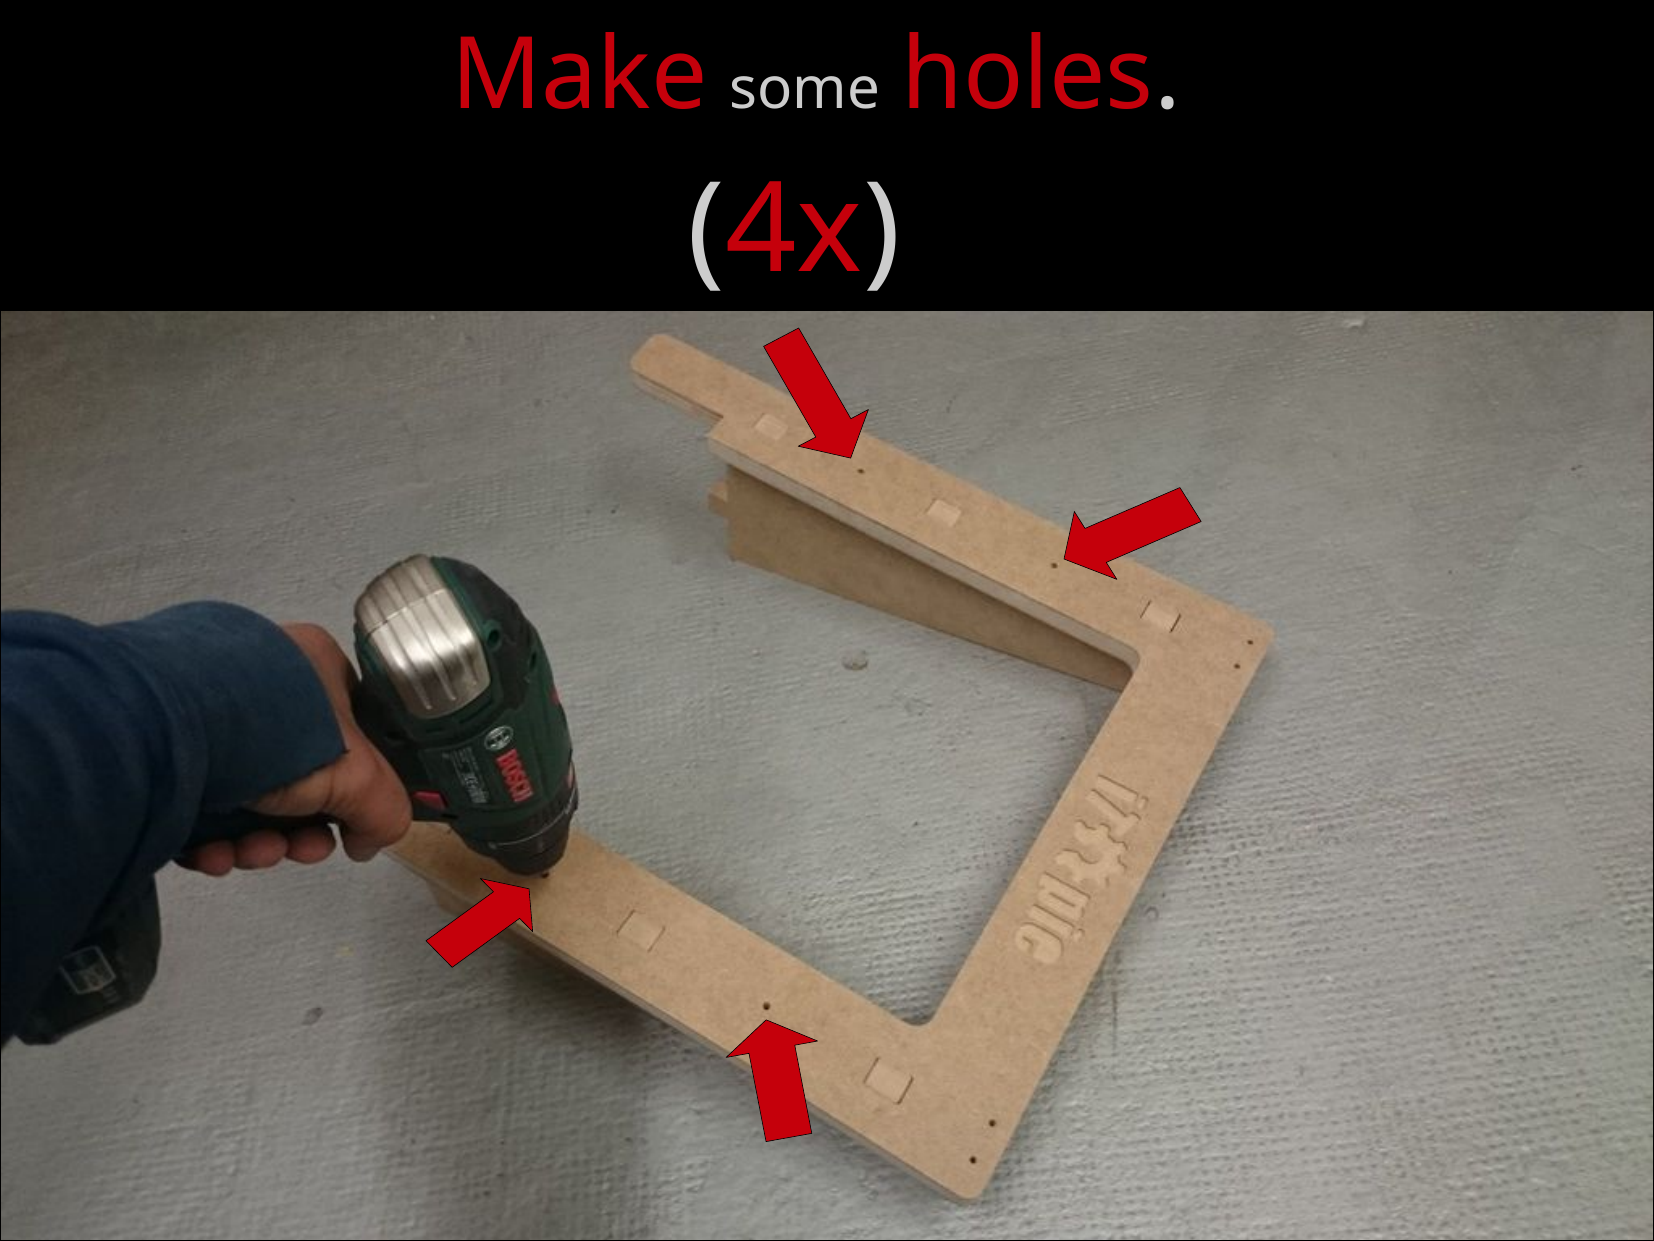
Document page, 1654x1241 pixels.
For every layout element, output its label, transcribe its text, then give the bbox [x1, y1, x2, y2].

text_box [726, 1019, 818, 1142]
title Make some holes. (4x) [0, 0, 1654, 311]
text_box [426, 878, 533, 968]
text_box [1063, 487, 1202, 580]
text_box [763, 327, 869, 459]
picture [0, 311, 1654, 1241]
